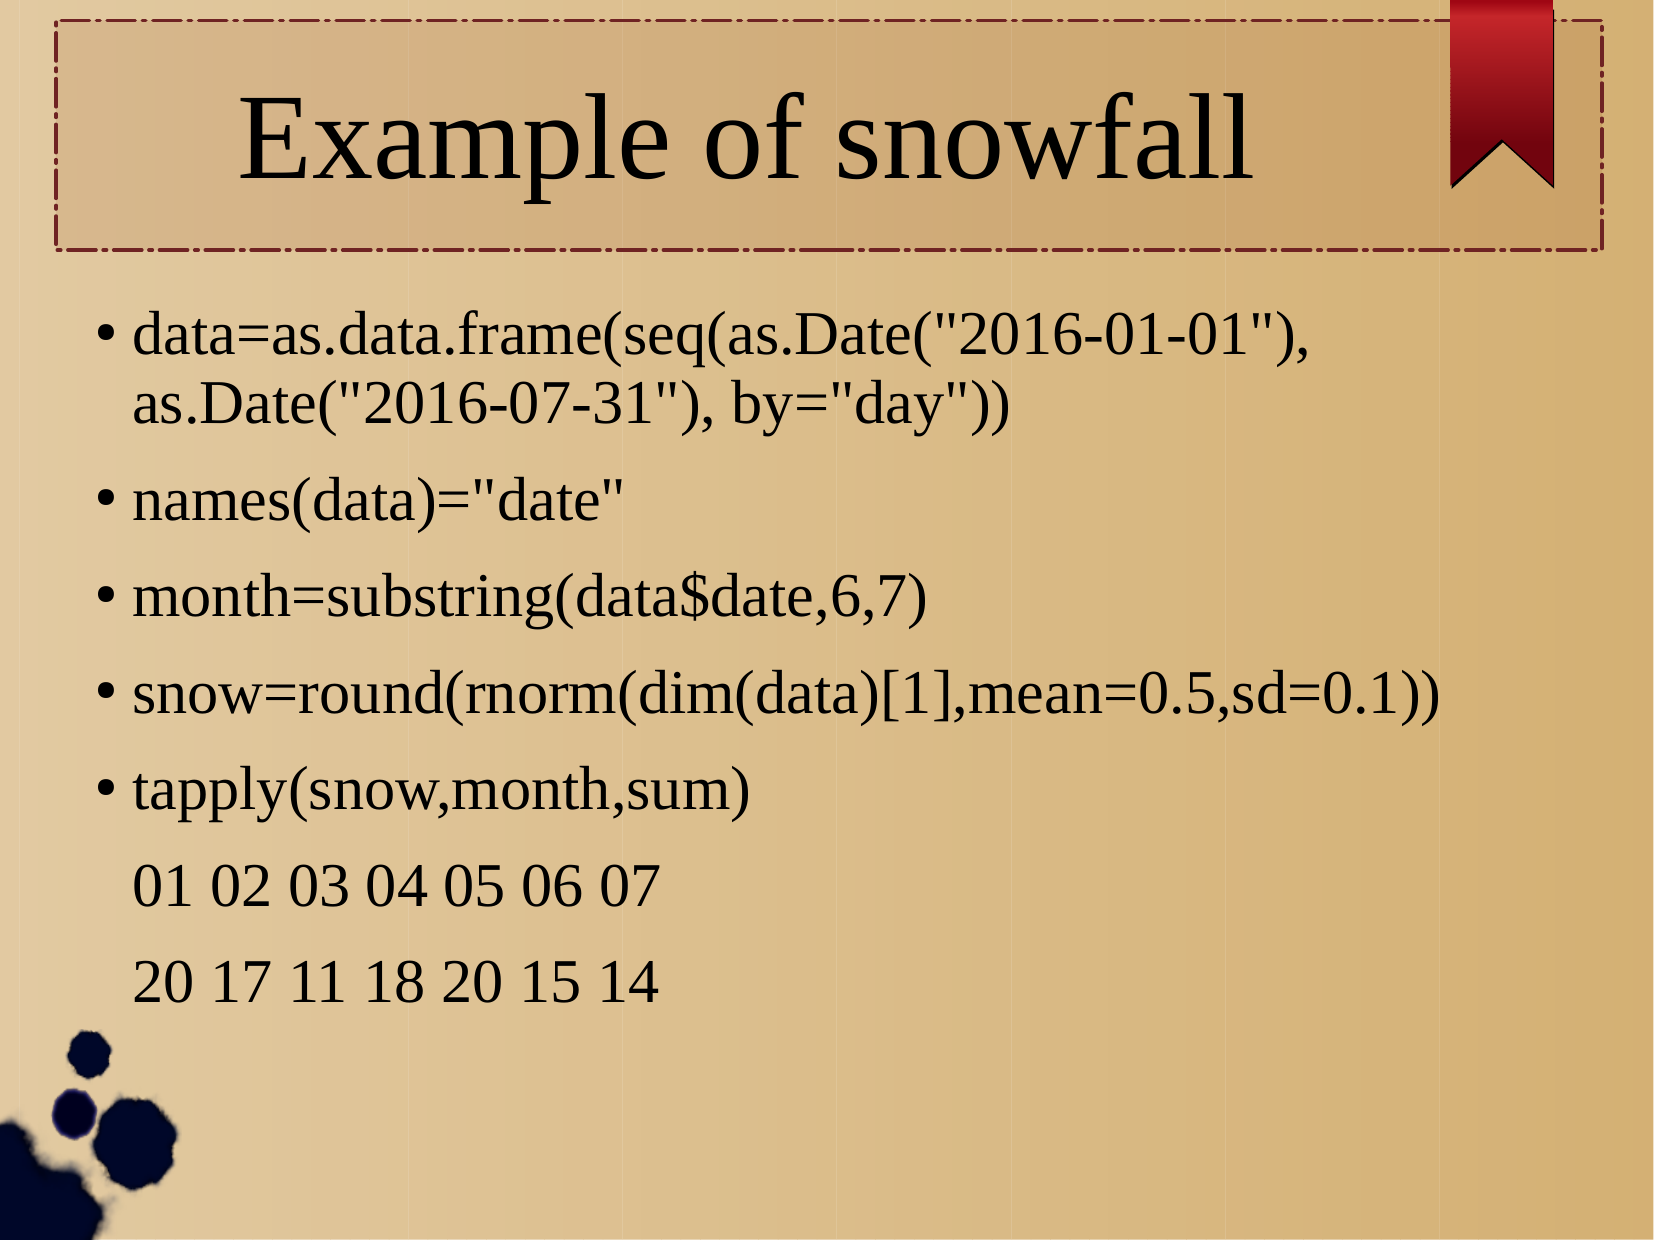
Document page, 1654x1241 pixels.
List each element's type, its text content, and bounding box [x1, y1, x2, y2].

list data=as.data.frame(seq(as.Date("2016-01-01"), as.Date("2016-07-31"), by="day")) names(data)="date" month=substring(data$date,6,7) snow=round(rnorm(dim(data)[1],mean=0.5,sd=0.1)) tapply(snow,month,sum) 01 02 03 04 05 06 07 20 17 11 18 20 15 14 [82, 299, 1571, 1019]
title Example of snowfall [82, 47, 1412, 229]
